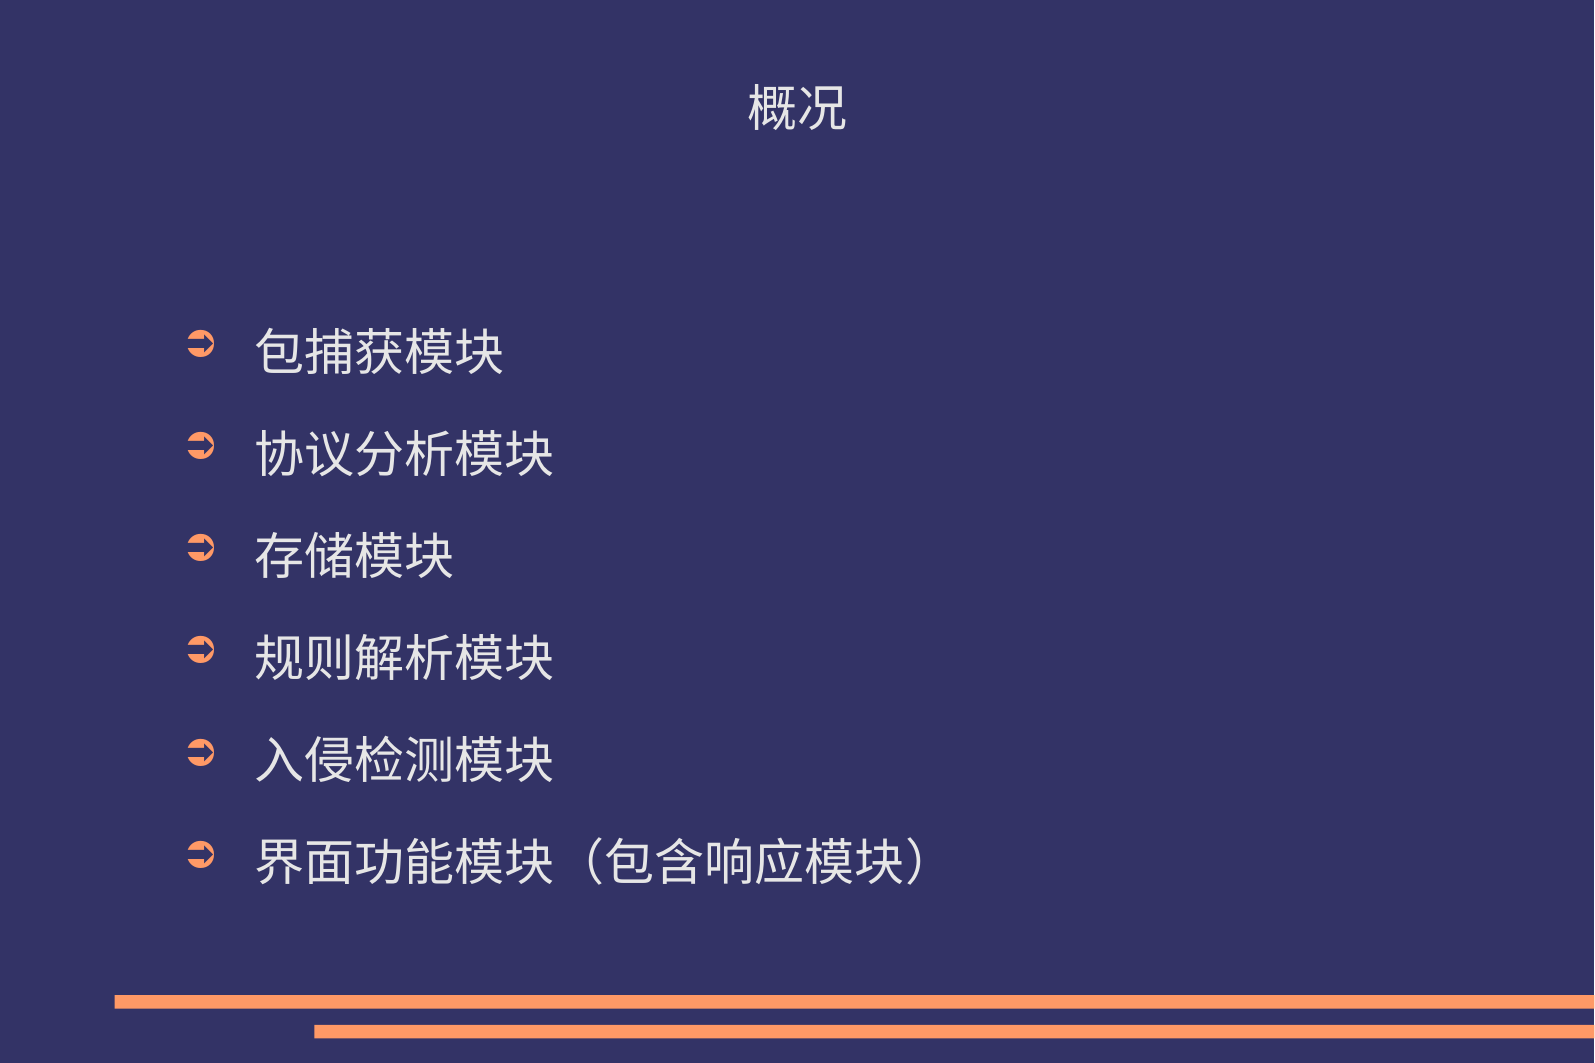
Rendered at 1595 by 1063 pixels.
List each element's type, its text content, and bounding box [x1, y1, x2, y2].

list 包捕获模块 协议分析模块 存储模块 规则解析模块 入侵检测模块 界面功能模块（包含响应模块） [172, 312, 1514, 983]
title 概况 [117, 16, 1479, 194]
